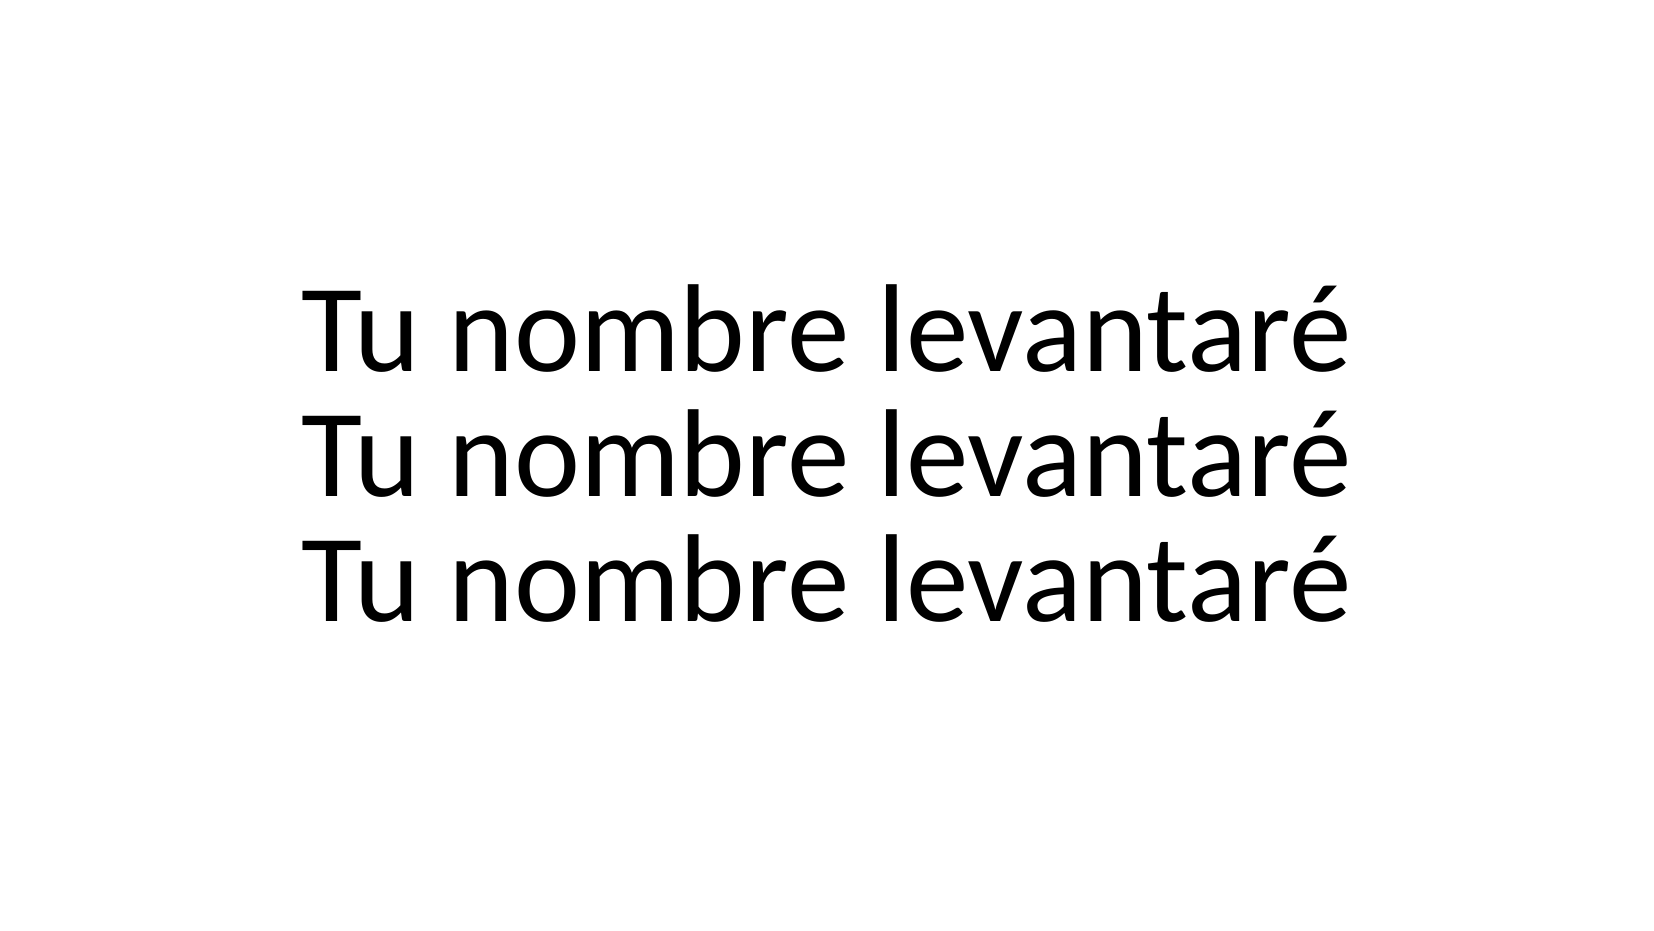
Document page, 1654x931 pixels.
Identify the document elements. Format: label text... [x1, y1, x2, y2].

title Tu nombre levantaré Tu nombre levantaré Tu nombre levantaré [0, 0, 1654, 931]
